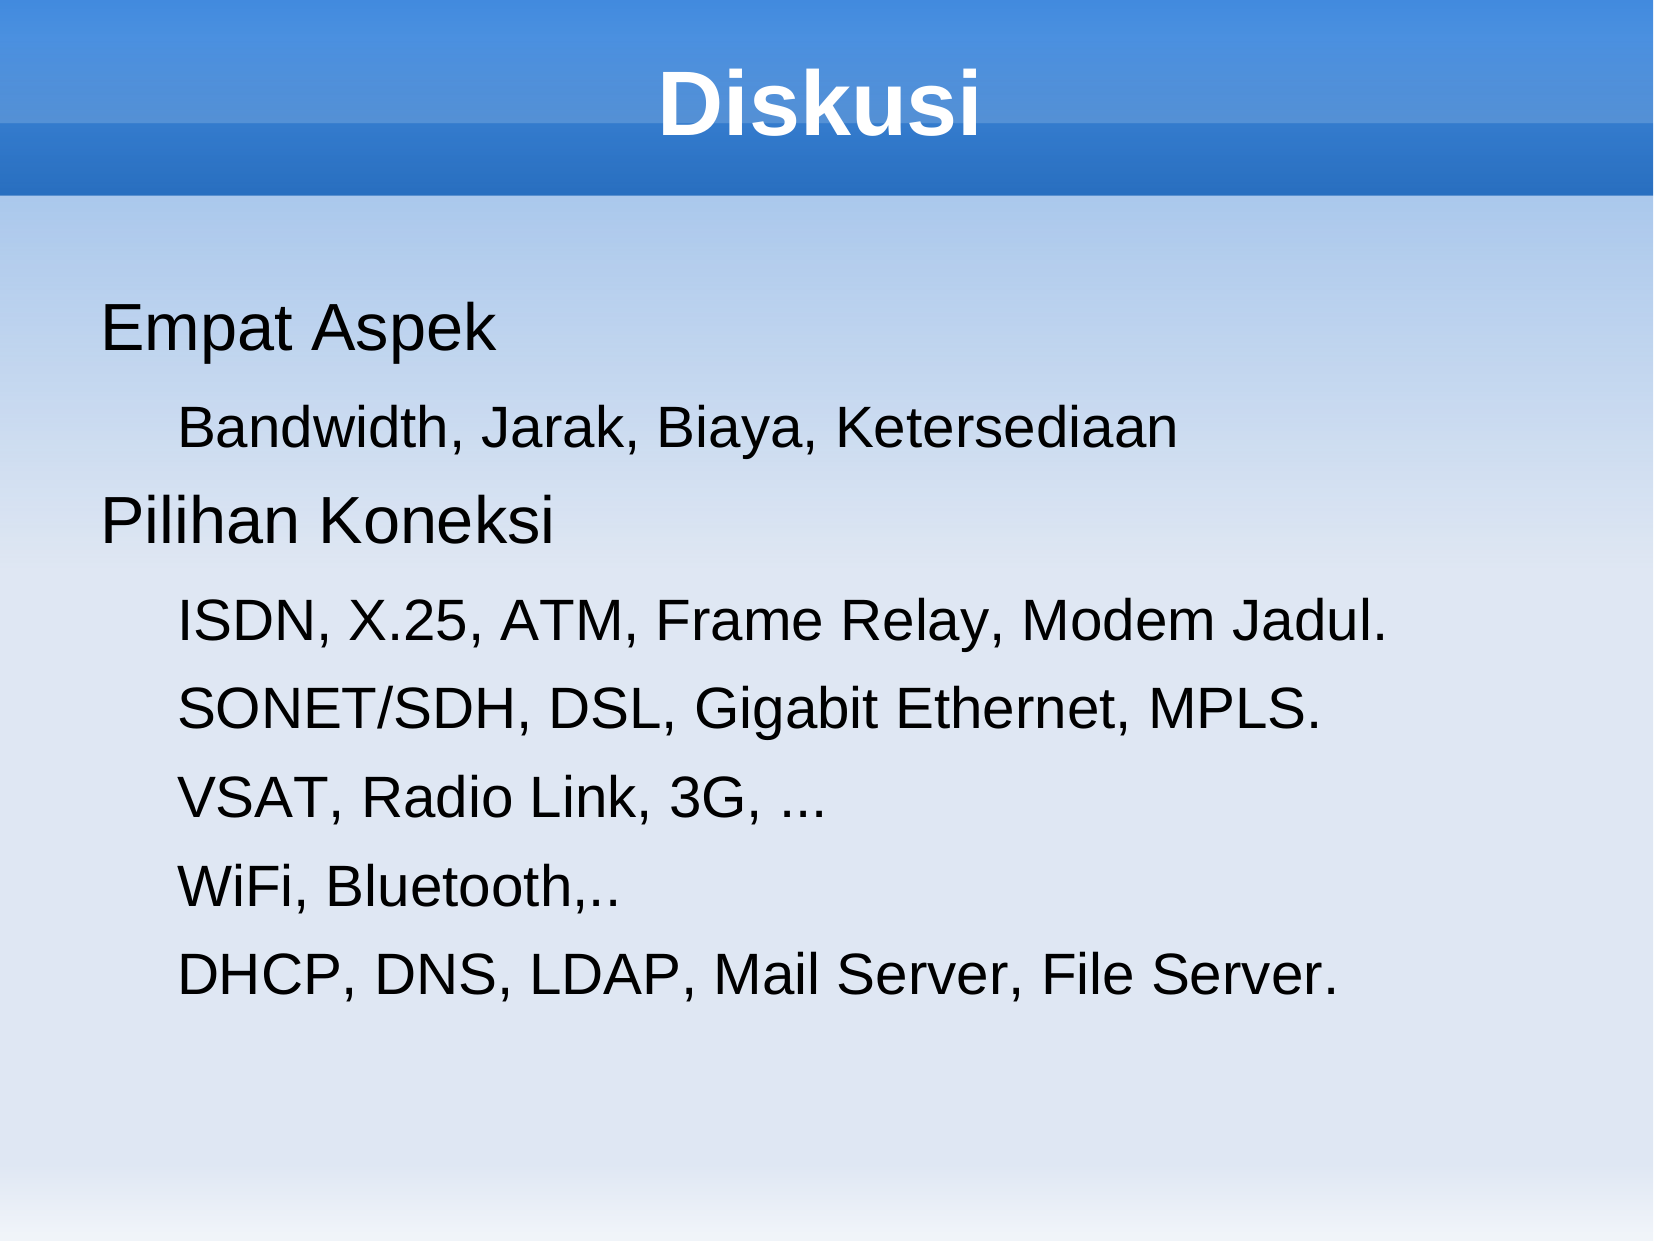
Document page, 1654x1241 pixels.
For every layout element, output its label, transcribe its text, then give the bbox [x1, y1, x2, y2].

list Empat Aspek Bandwidth, Jarak, Biaya, Ketersediaan Pilihan Koneksi ISDN, X.25, ATM, Frame Relay, Modem Jadul. SONET/SDH, DSL, Gigabit Ethernet, MPLS. VSAT, Radio Link, 3G, ... WiFi, Bluetooth,.. DHCP, DNS, LDAP, Mail Server, File Server. [82, 290, 1571, 1095]
picture [0, 0, 1654, 1241]
title Diskusi [76, 7, 1565, 200]
